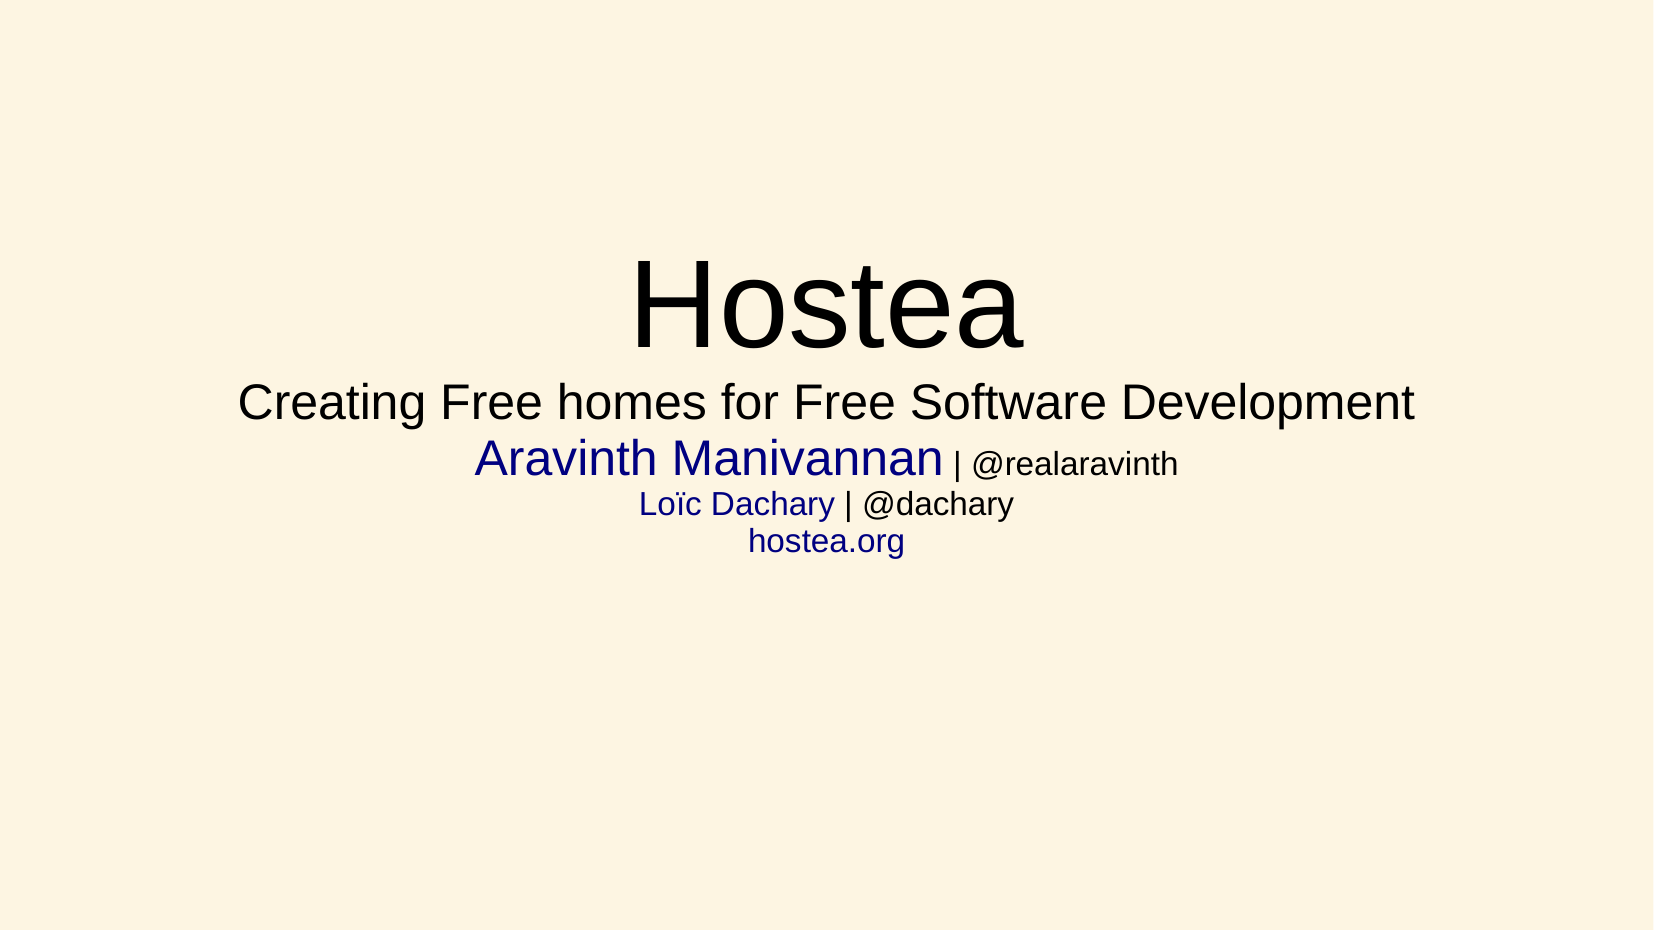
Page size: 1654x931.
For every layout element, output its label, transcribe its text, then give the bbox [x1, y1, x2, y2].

subtitle Hostea Creating Free homes for Free Software Development Aravinth Manivannan | @realaravinth Loïc Dachary | @dachary hostea.org [82, 37, 1571, 757]
